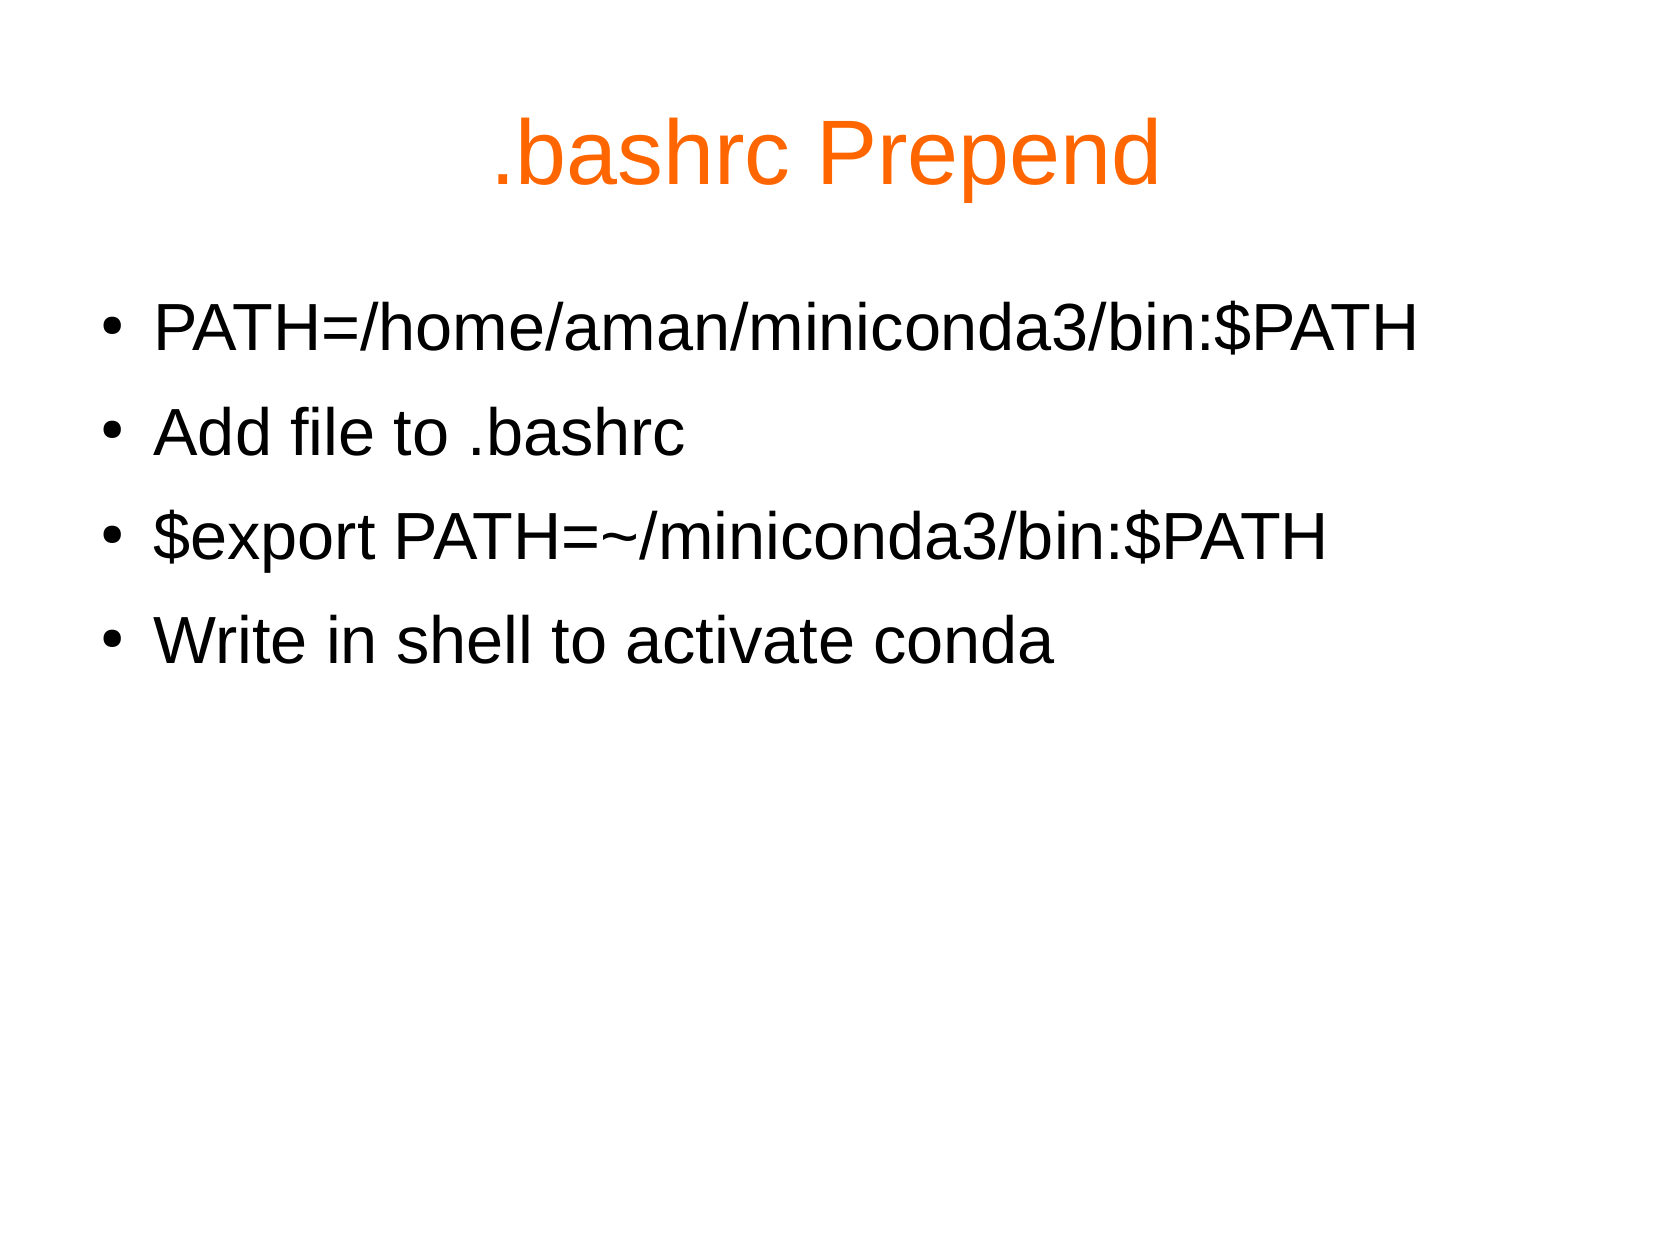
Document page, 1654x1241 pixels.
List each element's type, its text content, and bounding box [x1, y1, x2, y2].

list PATH=/home/aman/miniconda3/bin:$PATH Add file to .bashrc $export PATH=~/miniconda3/bin:$PATH Write in shell to activate conda [82, 290, 1571, 1010]
title .bashrc Prepend [82, 49, 1571, 257]
